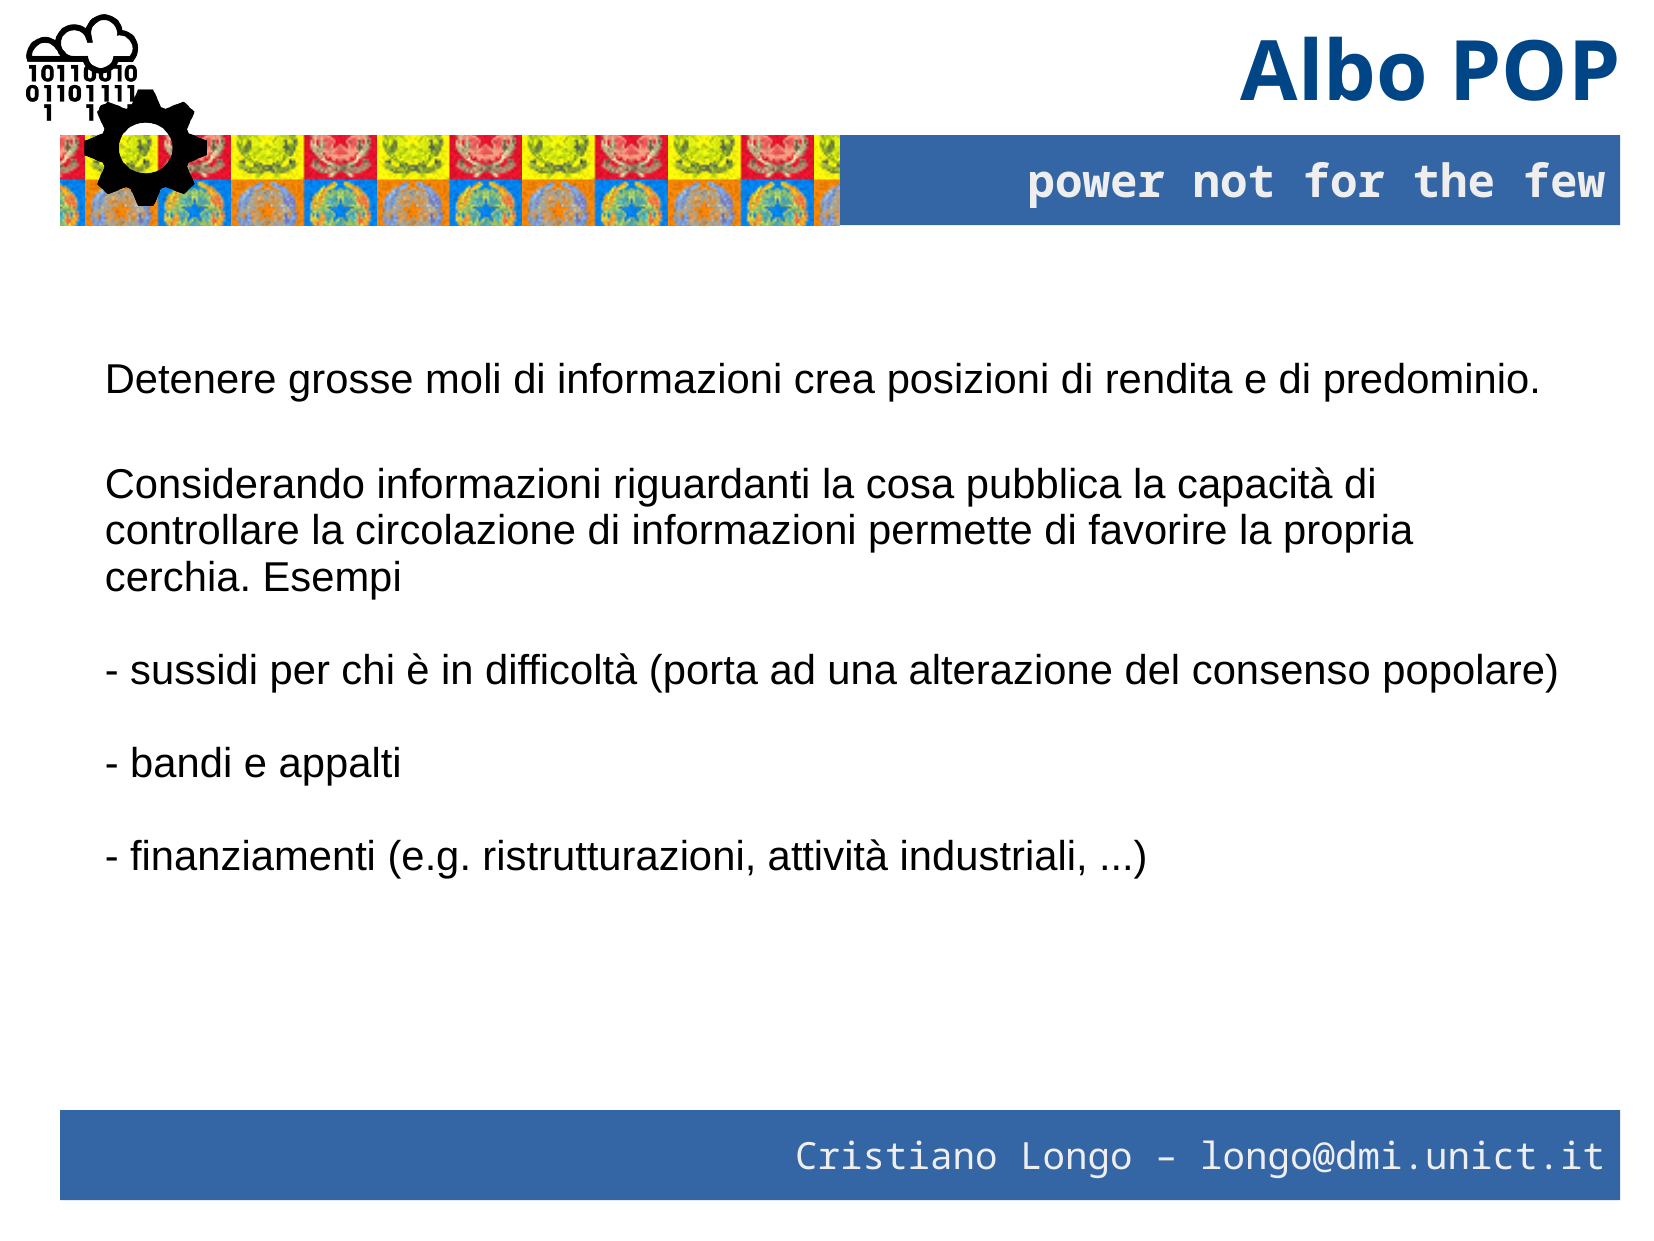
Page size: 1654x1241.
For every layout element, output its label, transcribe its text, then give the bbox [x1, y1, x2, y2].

text_box power not for the few [840, 135, 1621, 226]
text_box Considerando informazioni riguardanti la cosa pubblica la capacità di controllare la circolazione di informazioni permette di favorire la propria cerchia. Esempi - sussidi per chi è in difficoltà (porta ad una alterazione del consenso popolare) - bandi e appalti - finanziamenti (e.g. ristrutturazioni, attività industriali, ...) [90, 453, 1576, 887]
text_box Cristiano Longo – longo@dmi.unict.it [60, 1110, 1621, 1201]
text_box [60, 135, 840, 226]
text_box Albo POP [982, 4, 1636, 124]
picture [26, 14, 207, 206]
text_box Detenere grosse moli di informazioni crea posizioni di rendita e di predominio. [90, 348, 1576, 451]
